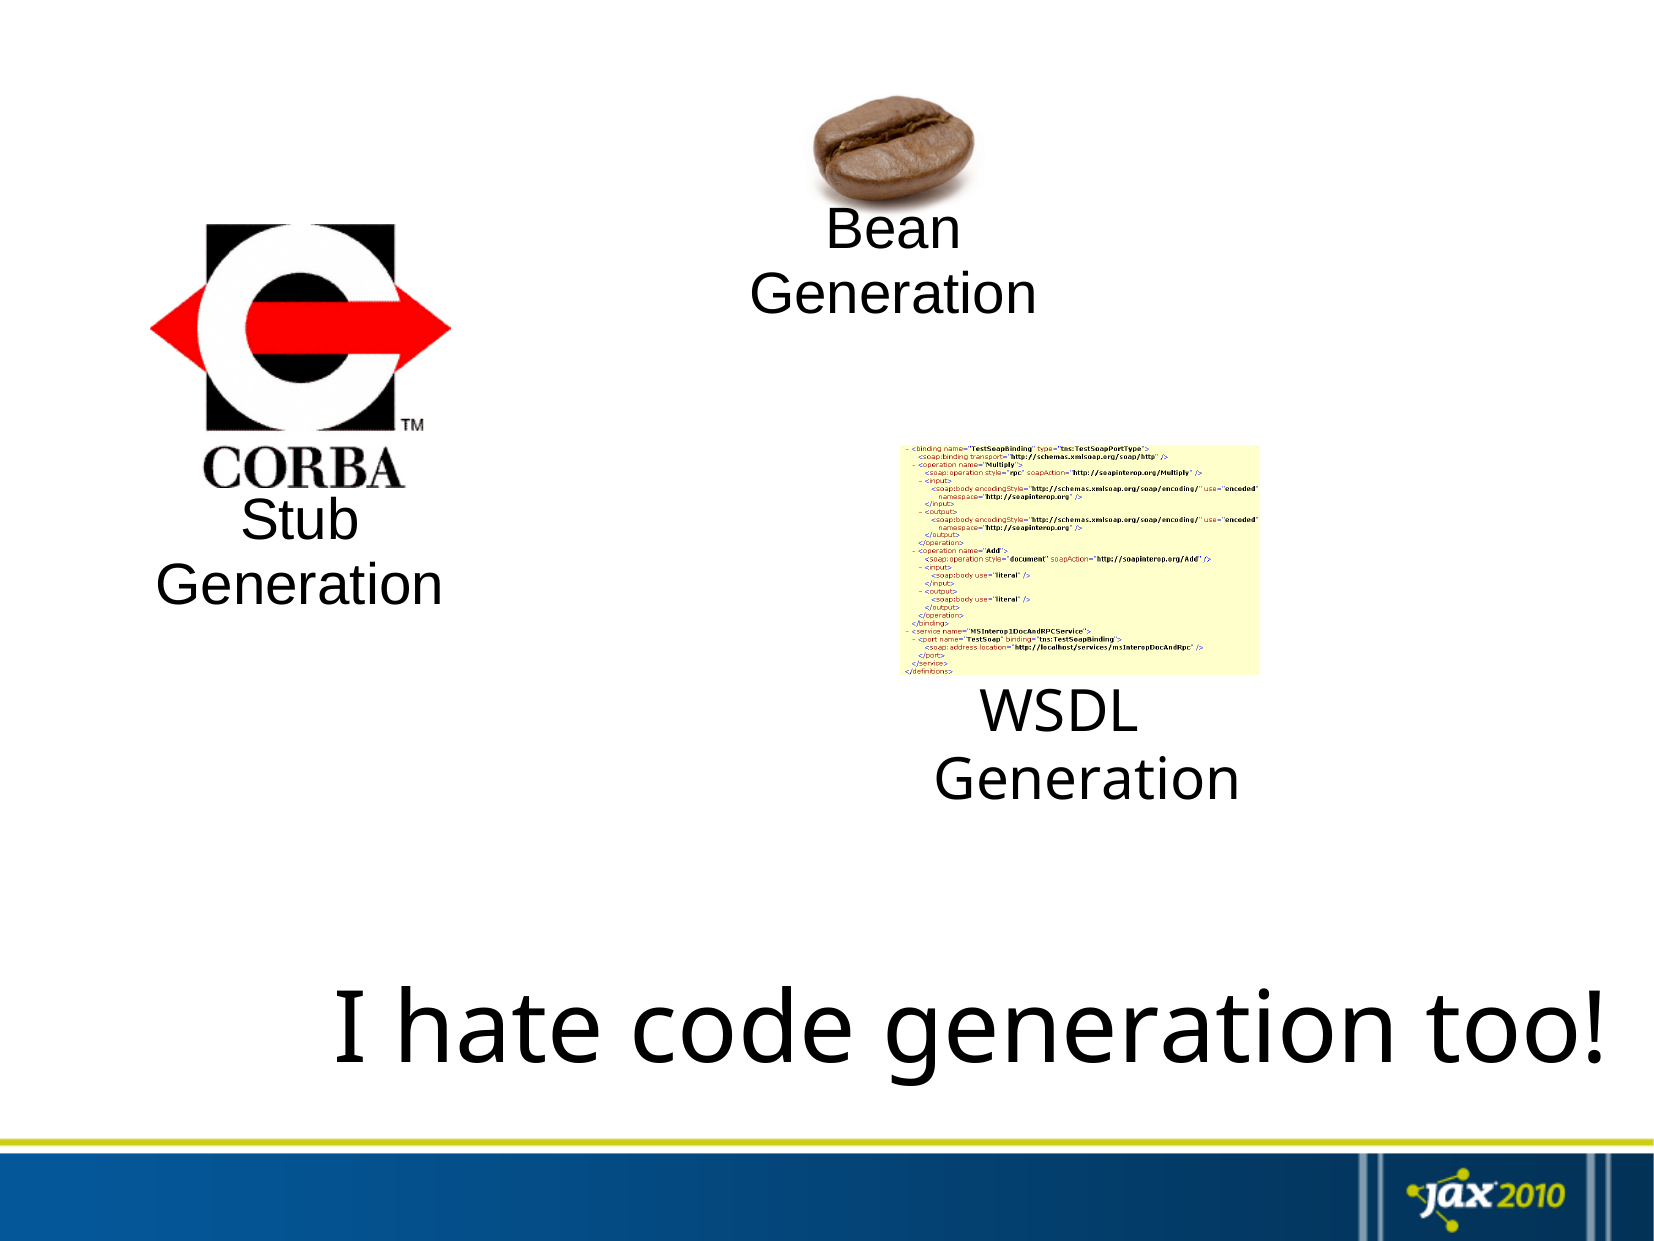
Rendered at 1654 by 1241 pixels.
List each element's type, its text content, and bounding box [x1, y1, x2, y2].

picture [0, 0, 1654, 1241]
list WSDL Generation [712, 675, 1351, 863]
title I hate code generation too! [0, 970, 1637, 1086]
